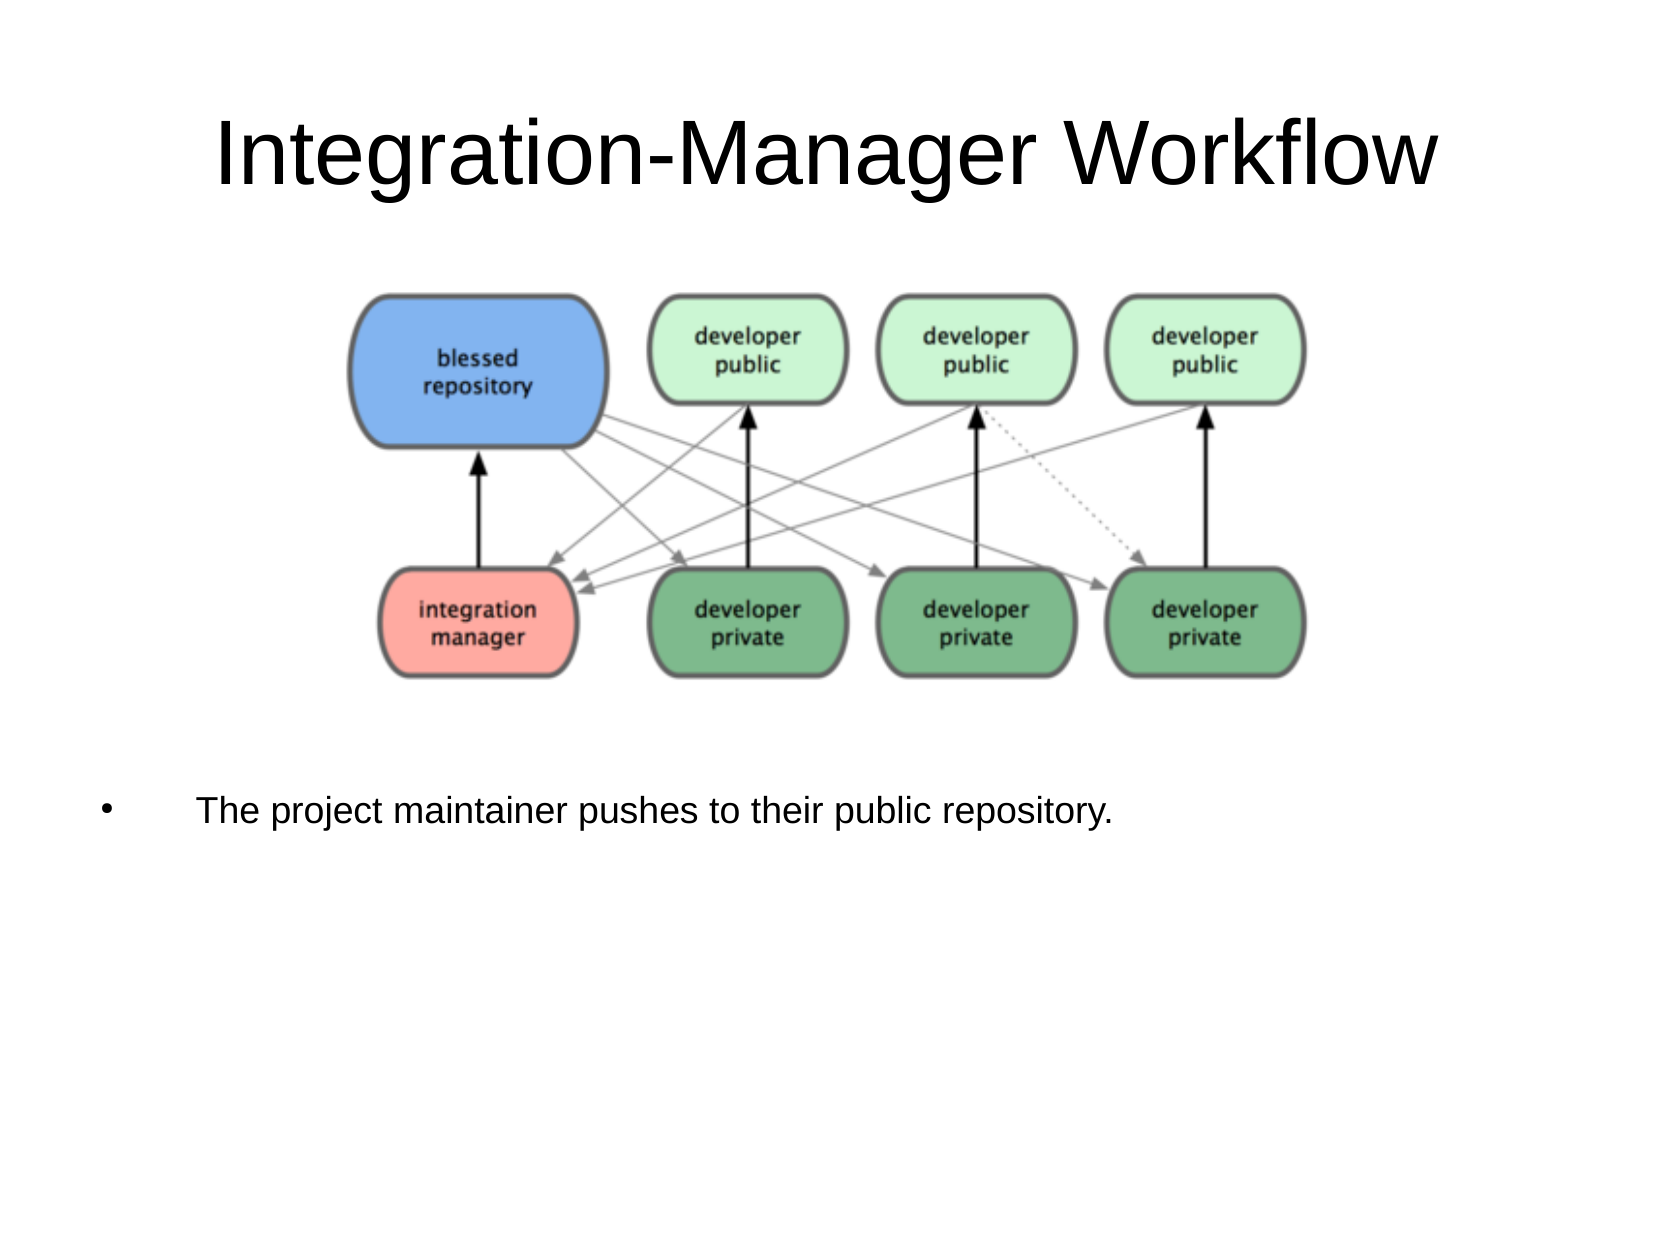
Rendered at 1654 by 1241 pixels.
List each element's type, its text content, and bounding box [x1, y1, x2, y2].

list The project maintainer pushes to their public repository. [82, 717, 1571, 1109]
title Integration-Manager Workflow [82, 49, 1571, 257]
chart [82, 290, 1571, 681]
